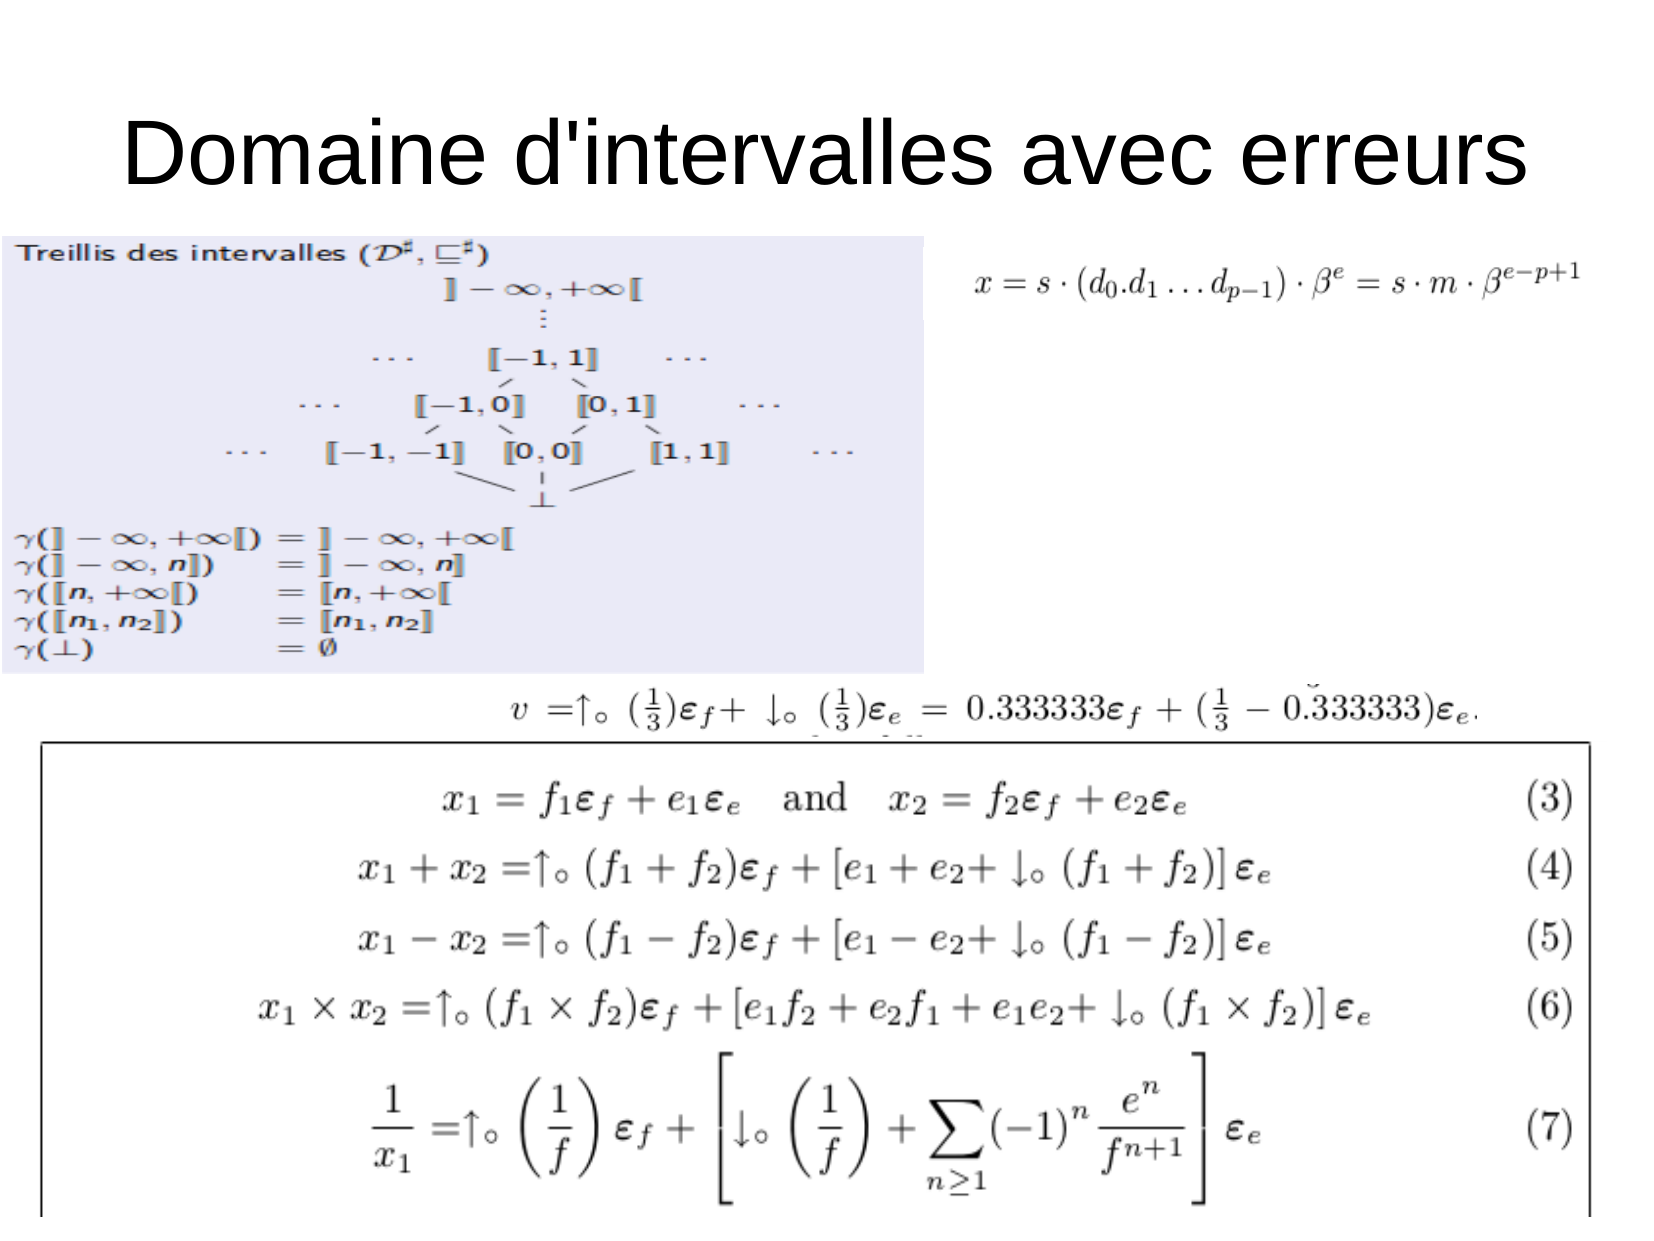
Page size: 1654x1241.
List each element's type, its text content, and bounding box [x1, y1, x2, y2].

picture [2, 236, 1642, 674]
picture [35, 740, 1607, 1217]
title Domaine d'intervalles avec erreurs [82, 49, 1571, 247]
picture [507, 684, 1477, 737]
